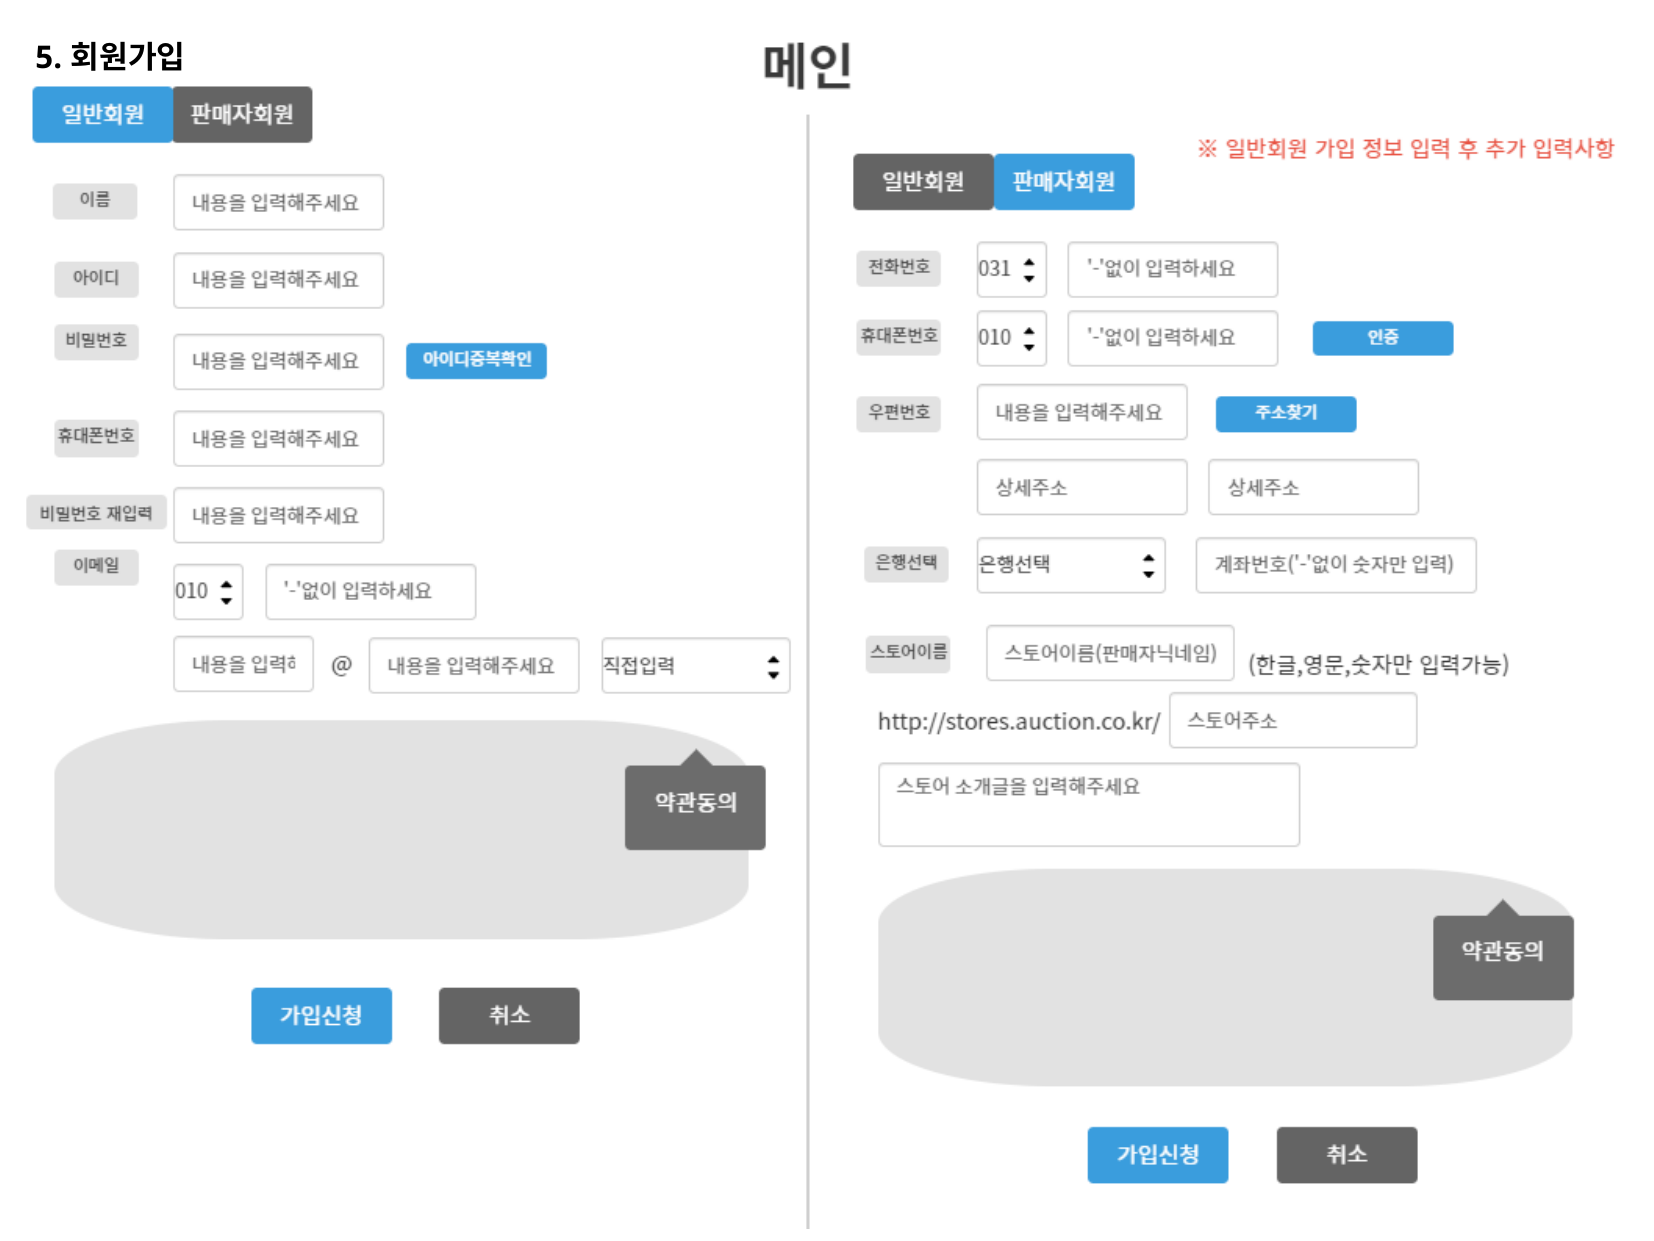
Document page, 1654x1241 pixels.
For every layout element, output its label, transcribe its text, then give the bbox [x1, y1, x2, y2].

picture [0, 32, 1654, 1229]
text_box 5. 회원가입 [35, 11, 792, 98]
